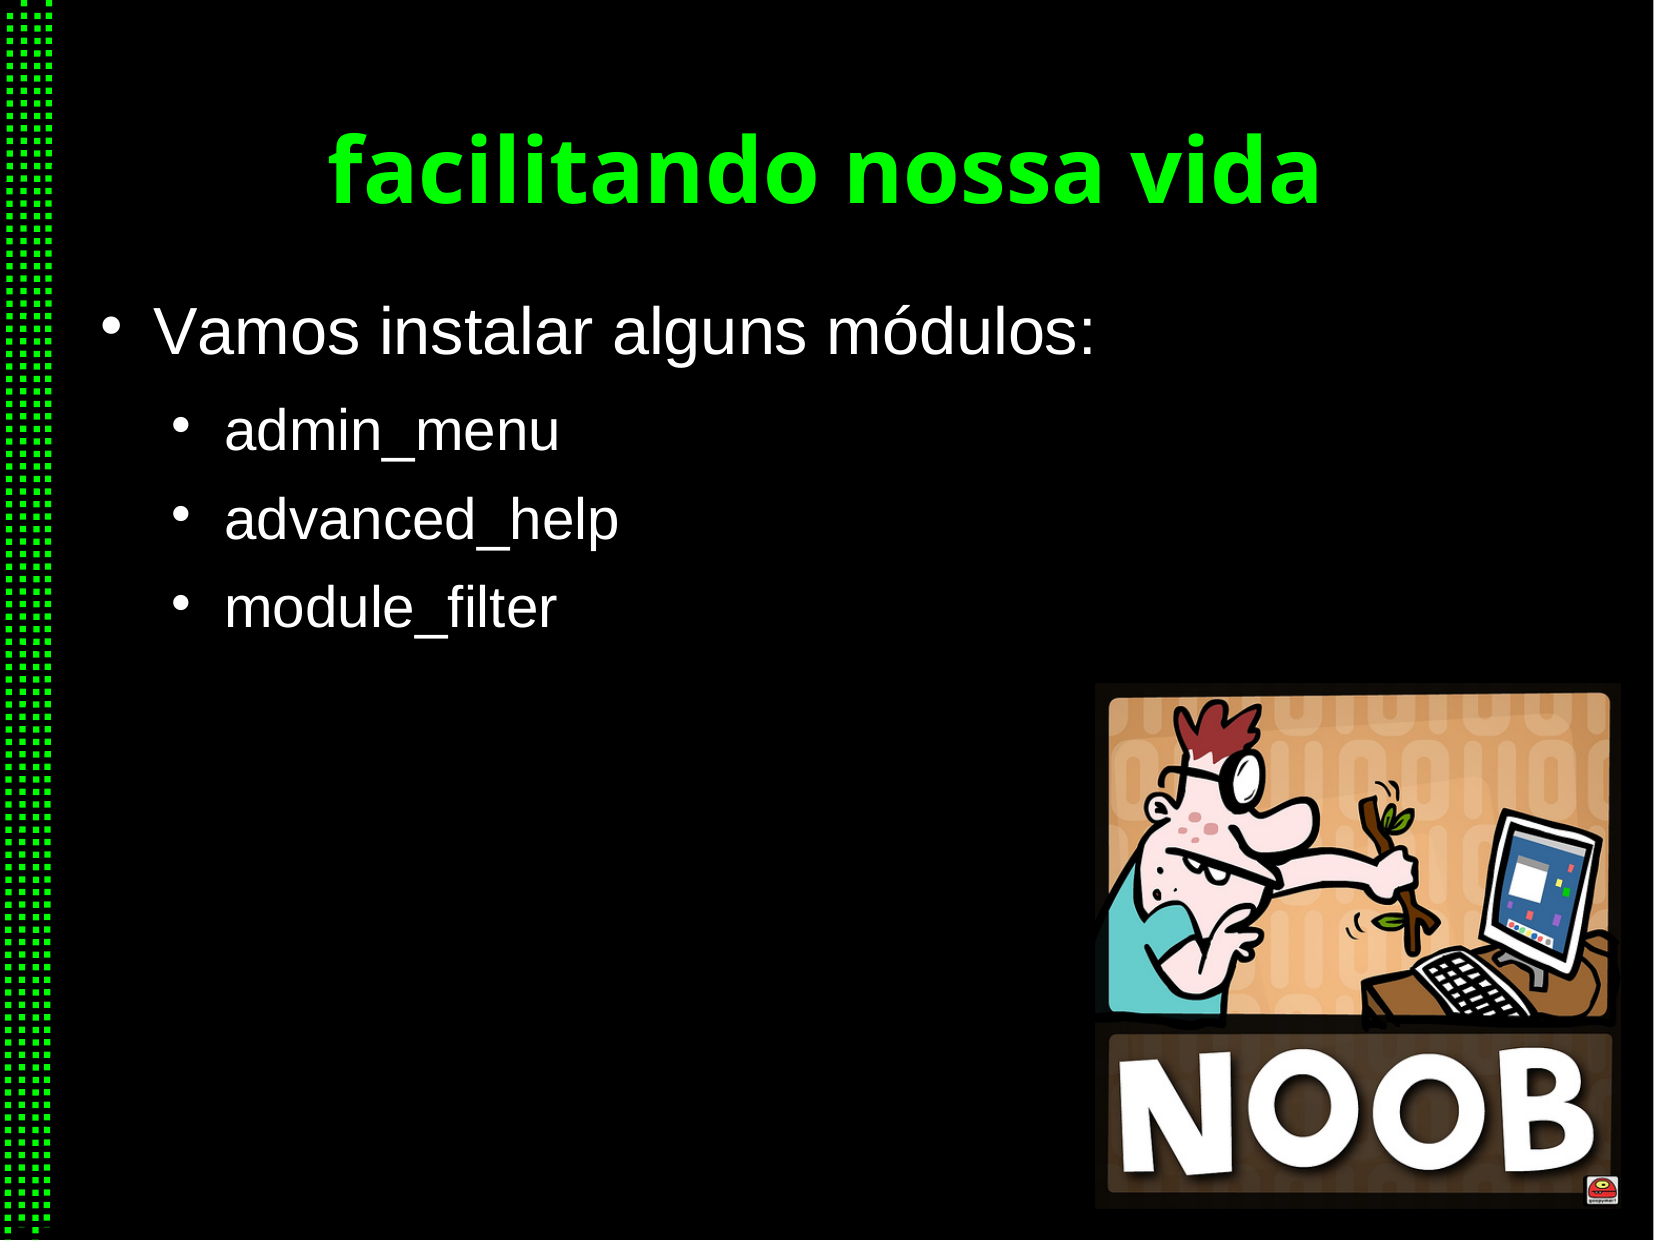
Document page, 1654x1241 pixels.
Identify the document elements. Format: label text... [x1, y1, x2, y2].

list Vamos instalar alguns módulos: admin_menu advanced_help module_filter [82, 290, 1571, 1109]
picture [1095, 683, 1621, 1209]
title facilitando nossa vida [82, 49, 1571, 257]
